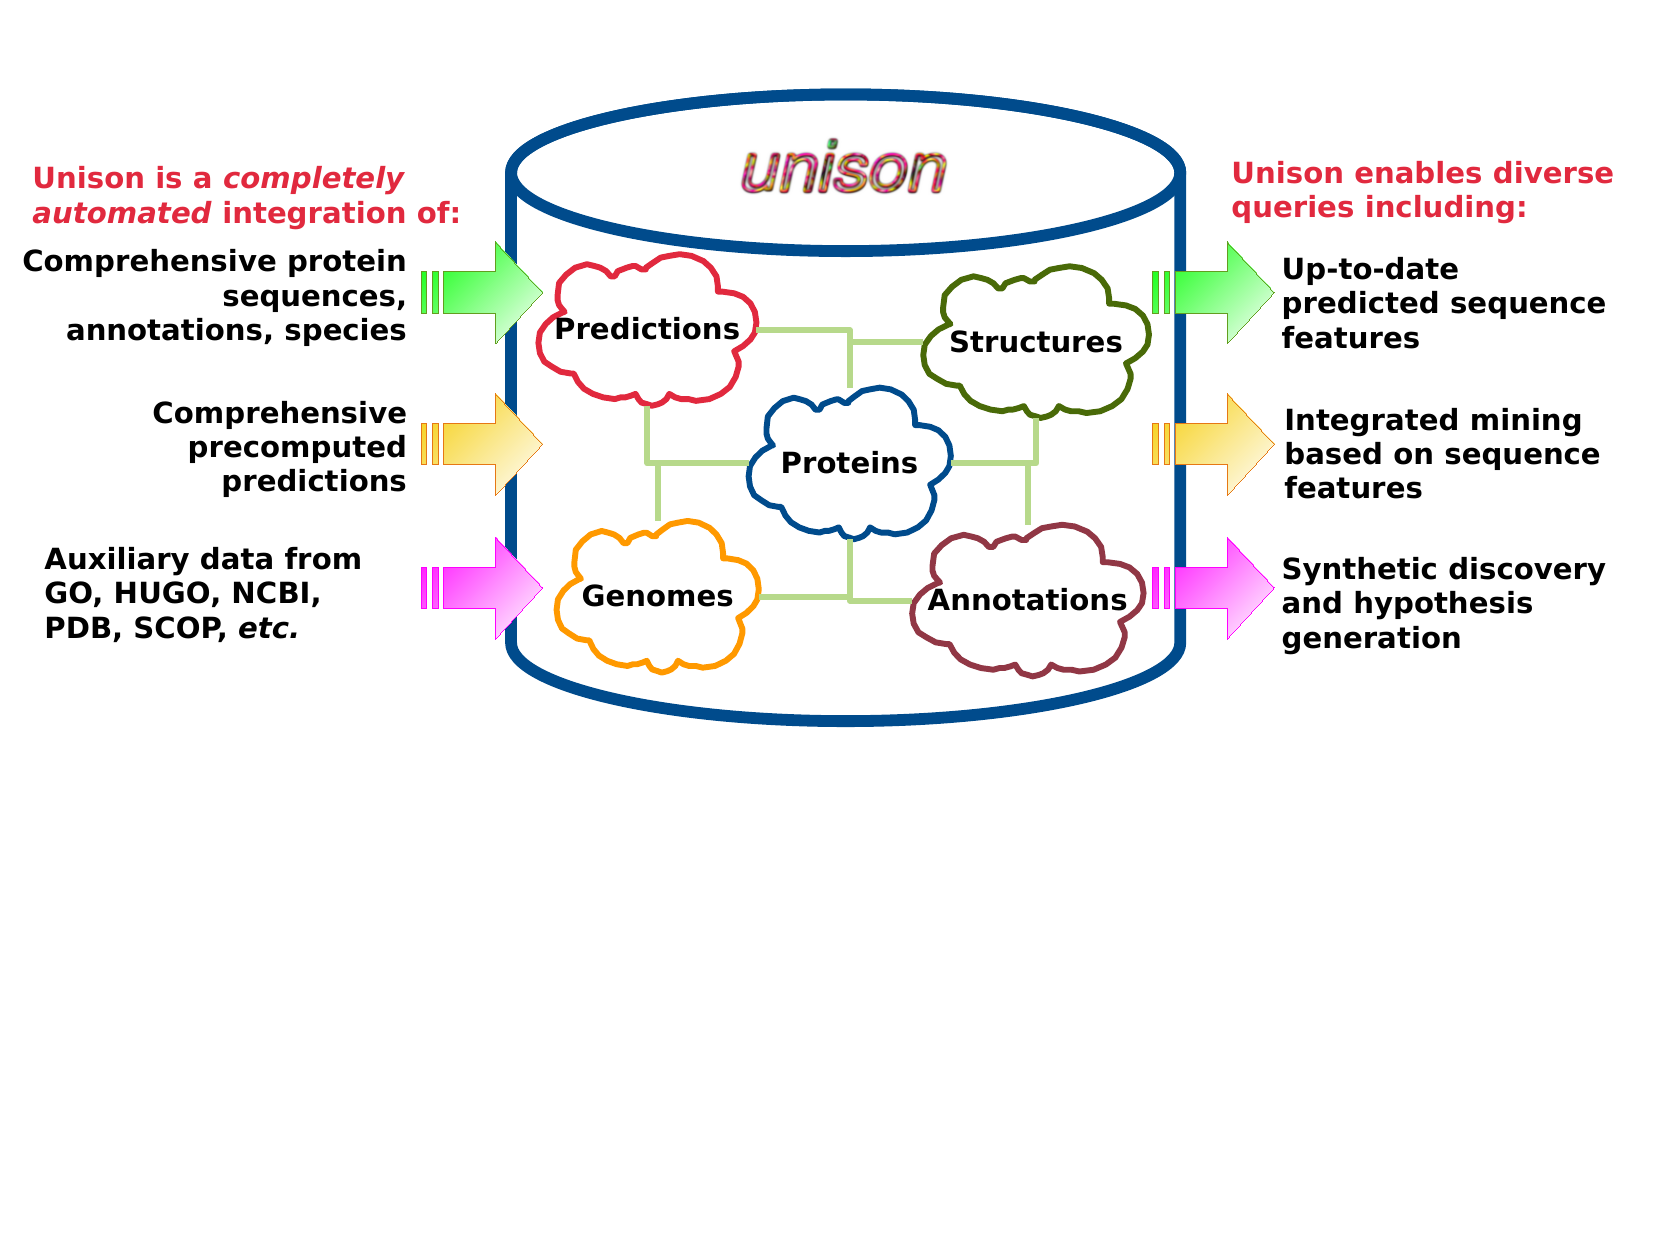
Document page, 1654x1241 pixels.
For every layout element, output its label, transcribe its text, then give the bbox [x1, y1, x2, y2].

text_box Annotations [912, 524, 1144, 677]
text_box [1164, 271, 1170, 314]
text_box Comprehensive precomputed predictions [59, 388, 422, 507]
text_box [422, 423, 427, 465]
text_box Up-to-date predicted sequence features [1266, 245, 1625, 363]
text_box [432, 567, 439, 609]
text_box Proteins [748, 387, 951, 540]
text_box Unison is a completely automated integration of: [17, 154, 477, 243]
text_box Synthetic discovery and hypothesis generation [1266, 545, 1654, 663]
text_box [1152, 567, 1159, 609]
text_box Comprehensive protein sequences, annotations, species [0, 237, 422, 355]
text_box [443, 393, 543, 496]
text_box [1175, 393, 1269, 496]
text_box [443, 537, 543, 640]
picture [739, 136, 949, 195]
text_box [1152, 423, 1159, 465]
text_box [1152, 271, 1159, 314]
text_box Genomes [556, 520, 759, 673]
text_box Integrated mining based on sequence features [1269, 395, 1654, 514]
text_box [432, 423, 439, 465]
text_box Structures [923, 266, 1149, 418]
text_box [421, 271, 427, 314]
text_box [1175, 537, 1266, 640]
text_box [443, 241, 543, 344]
text_box [1164, 567, 1170, 609]
text_box Auxiliary data from GO, HUGO, NCBI, PDB, SCOP, etc. [29, 535, 426, 652]
text_box Predictions [538, 254, 757, 406]
text_box [432, 271, 439, 314]
text_box [1164, 423, 1170, 465]
text_box Unison enables diverse queries including: [1216, 148, 1654, 237]
text_box [1175, 241, 1266, 344]
